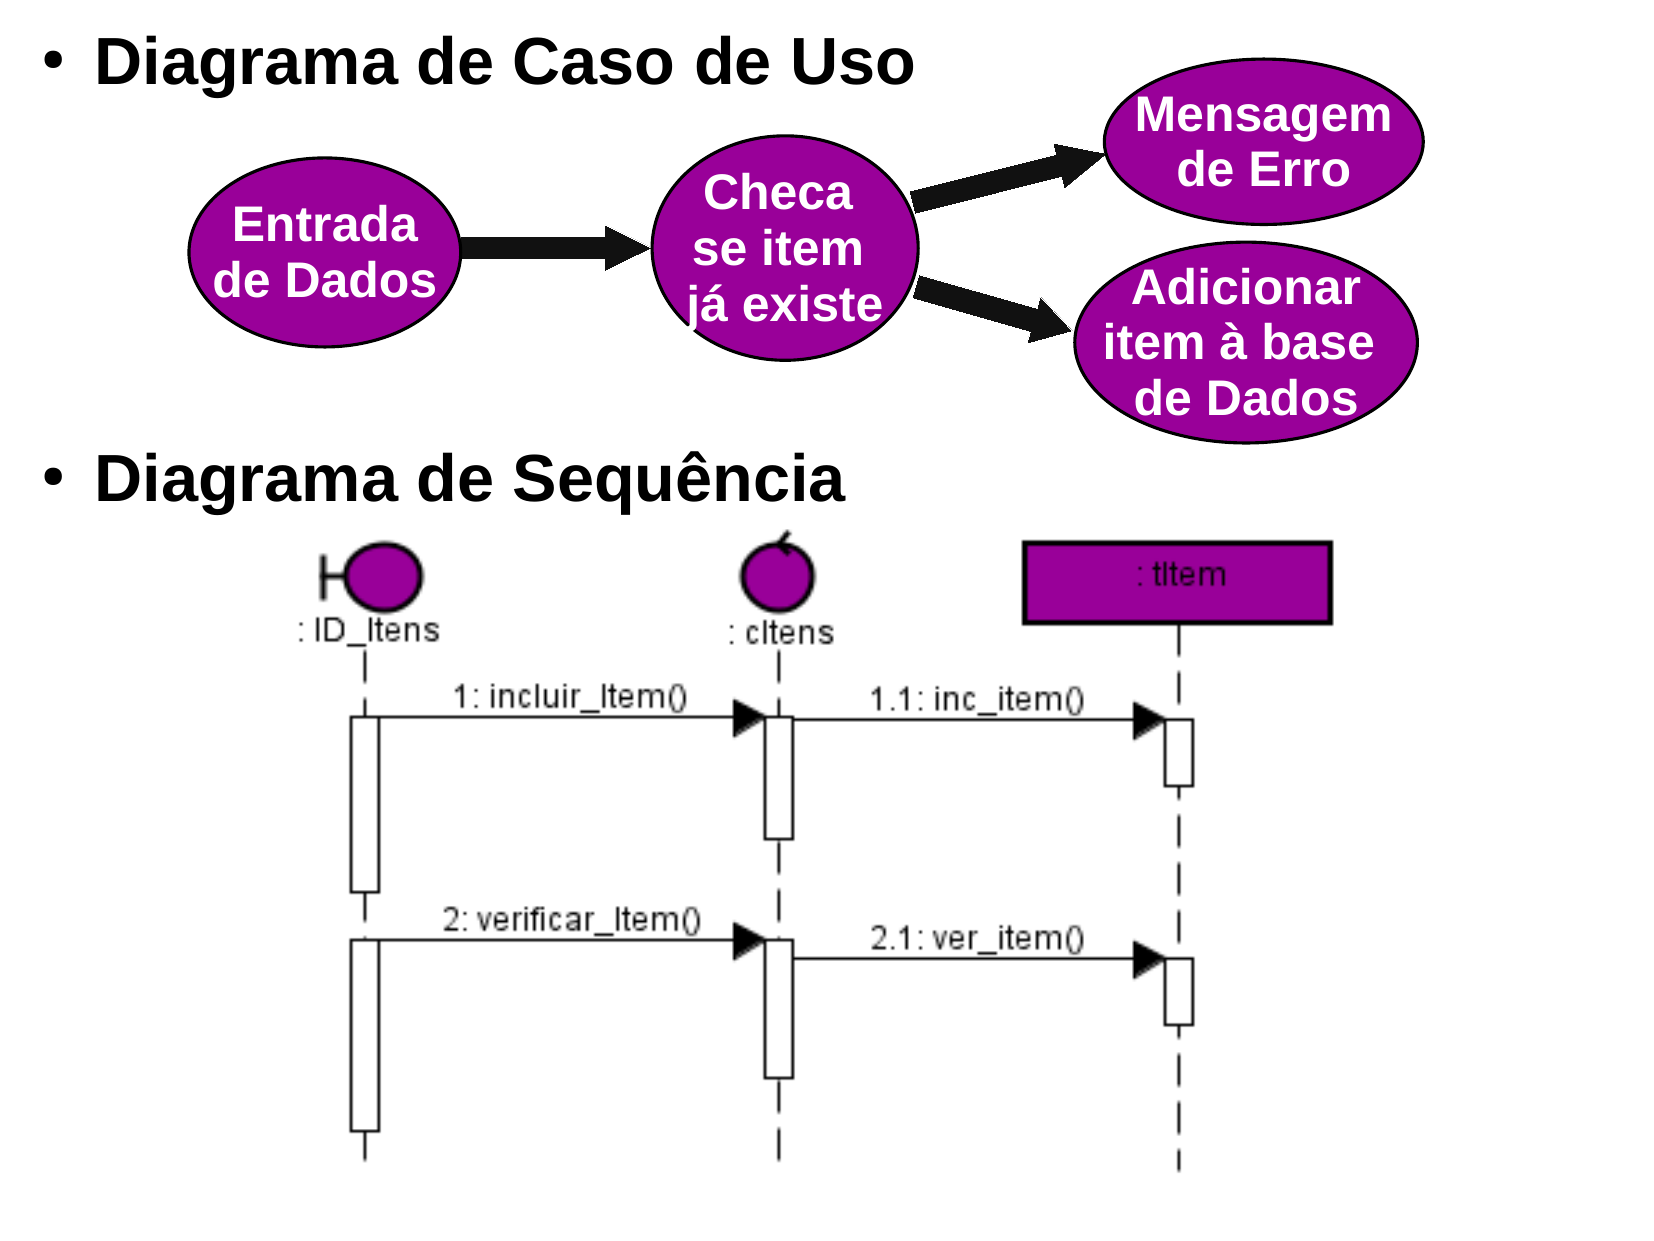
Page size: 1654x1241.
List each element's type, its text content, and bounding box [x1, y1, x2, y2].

list Diagrama de Caso de Uso Diagrama de Sequência [23, 23, 1619, 1205]
text_box Adicionar item à base de Dados [1074, 242, 1418, 443]
text_box [911, 274, 1073, 344]
picture [295, 528, 1359, 1205]
text_box [460, 224, 652, 272]
text_box Entrada de Dados [188, 157, 461, 347]
text_box [909, 142, 1106, 215]
text_box Checa se item já existe [652, 135, 919, 361]
text_box Mensagem de Erro [1104, 59, 1424, 225]
